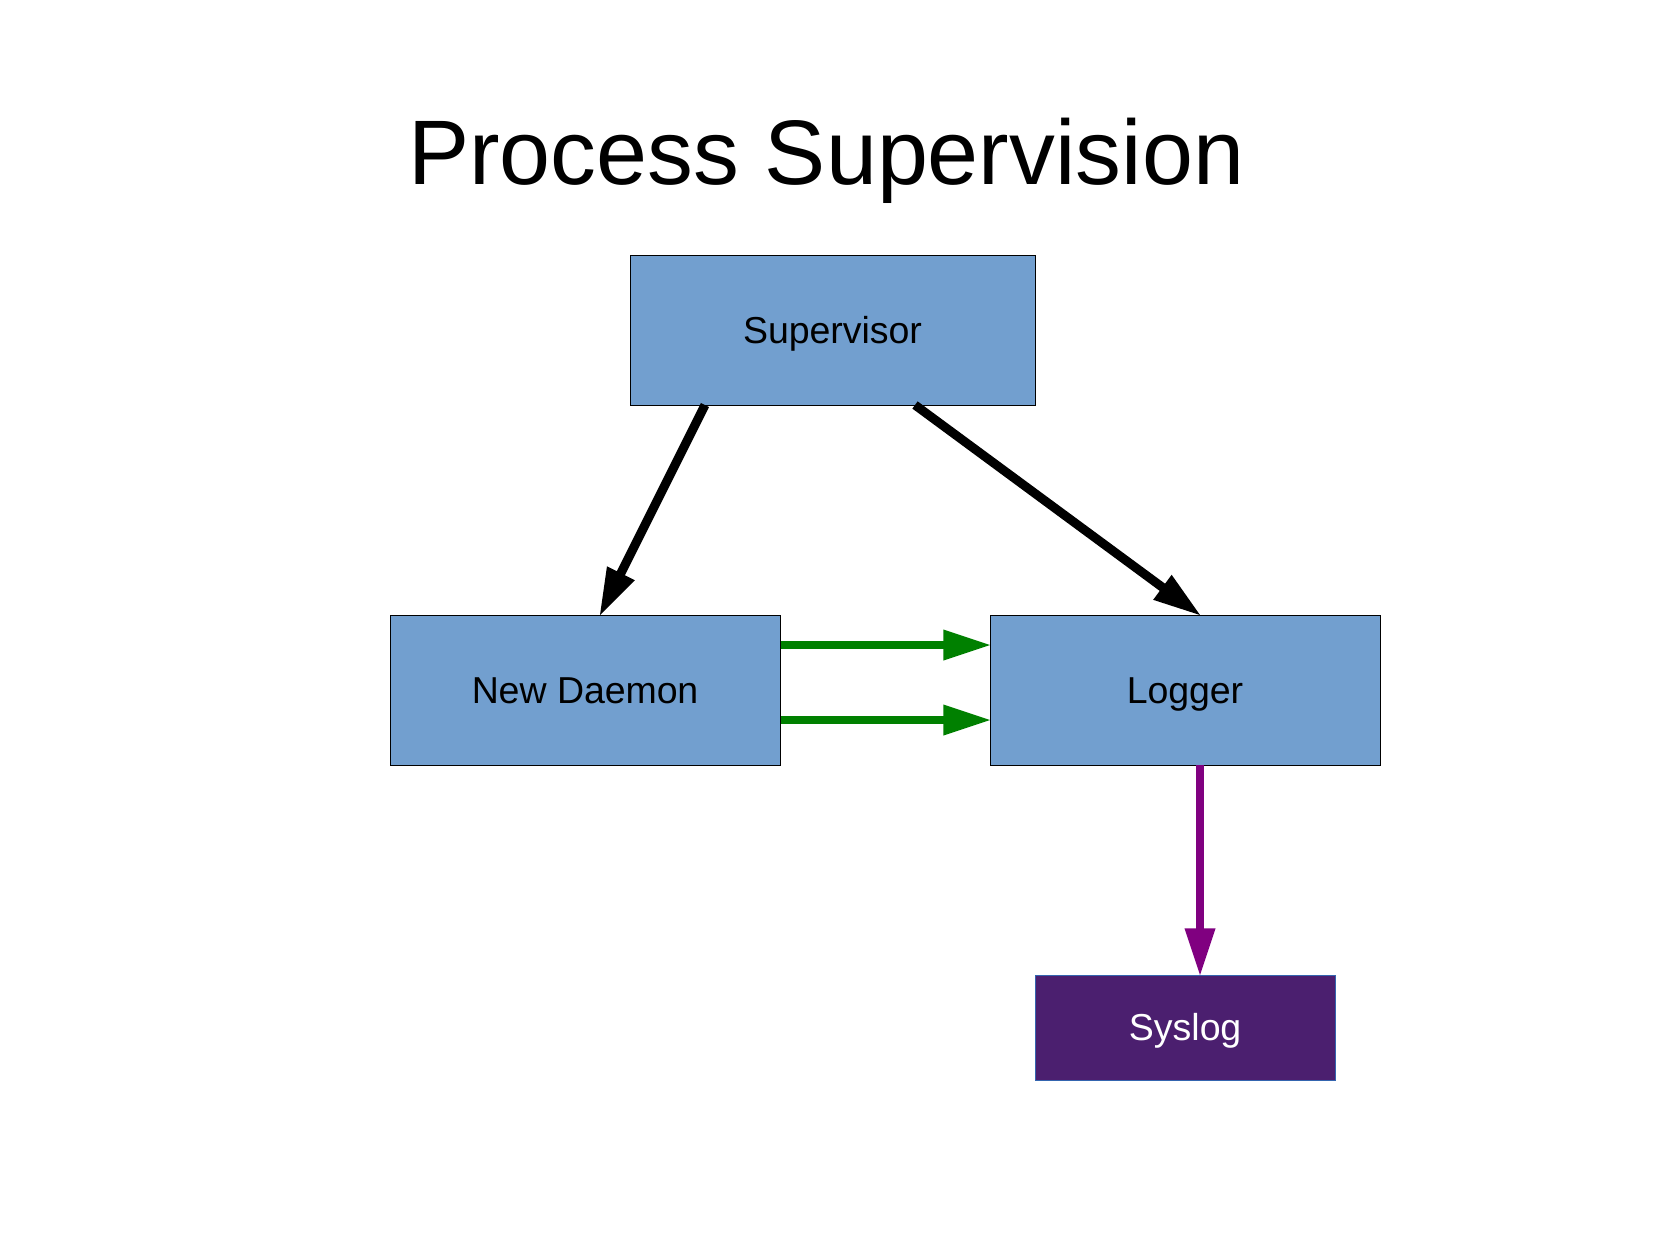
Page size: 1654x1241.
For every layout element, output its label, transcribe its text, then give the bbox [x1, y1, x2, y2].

text_box Supervisor [630, 257, 1036, 406]
title Process Supervision [82, 49, 1571, 257]
text_box Logger [990, 615, 1381, 766]
text_box Syslog [1035, 975, 1336, 1081]
text_box New Daemon [390, 615, 781, 766]
